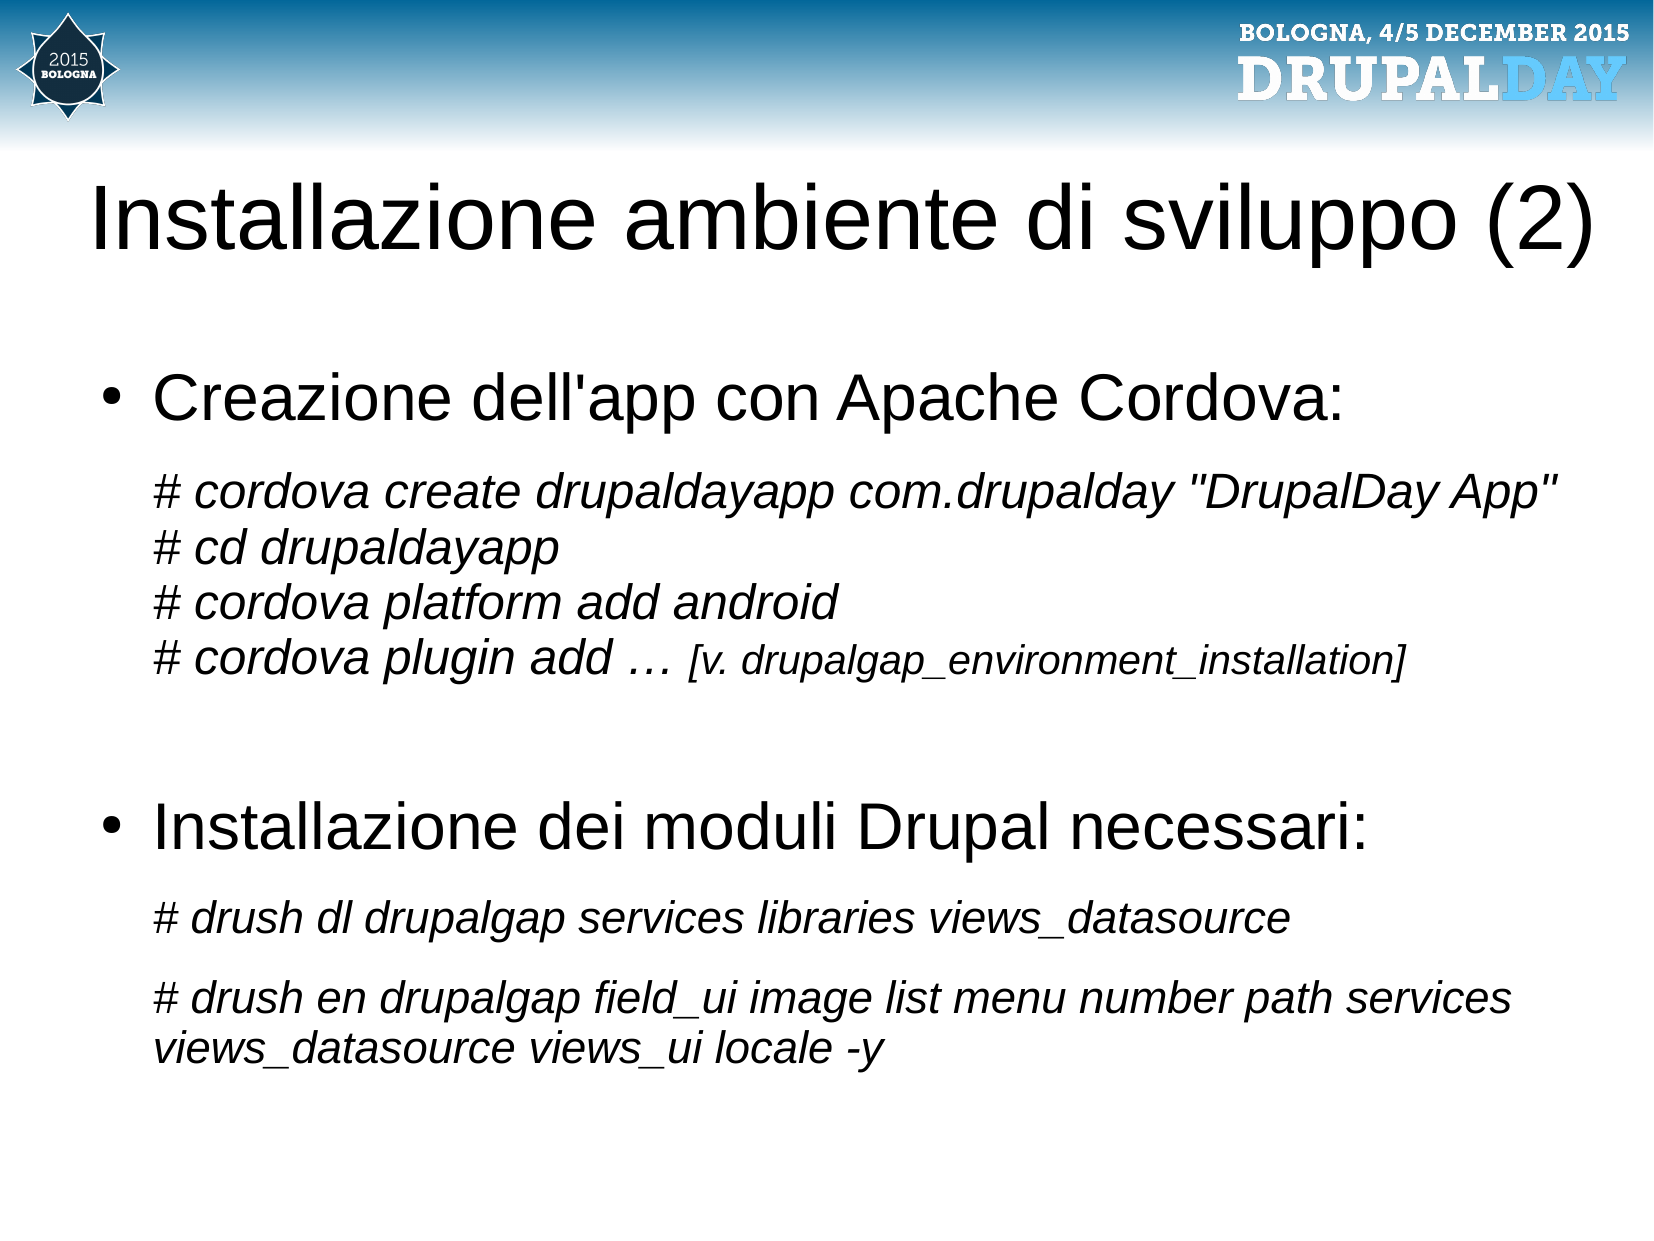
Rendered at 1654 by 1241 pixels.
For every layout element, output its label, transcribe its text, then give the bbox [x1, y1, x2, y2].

picture [1238, 23, 1629, 101]
list Creazione dell'app con Apache Cordova: # cordova create drupaldayapp com.drupalday "DrupalDay App" # cd drupaldayapp # cordova platform add android # cordova plugin add … [v. drupalgap_environment_installation] Installazione dei moduli Drupal necessari: # drush dl drupalgap services libraries views_datasource # drush en drupalgap field_ui image list menu number path services views_datasource views_ui locale -y [82, 361, 1571, 1081]
title Installazione ambiente di sviluppo (2) [82, 114, 1606, 322]
picture [15, 12, 121, 122]
